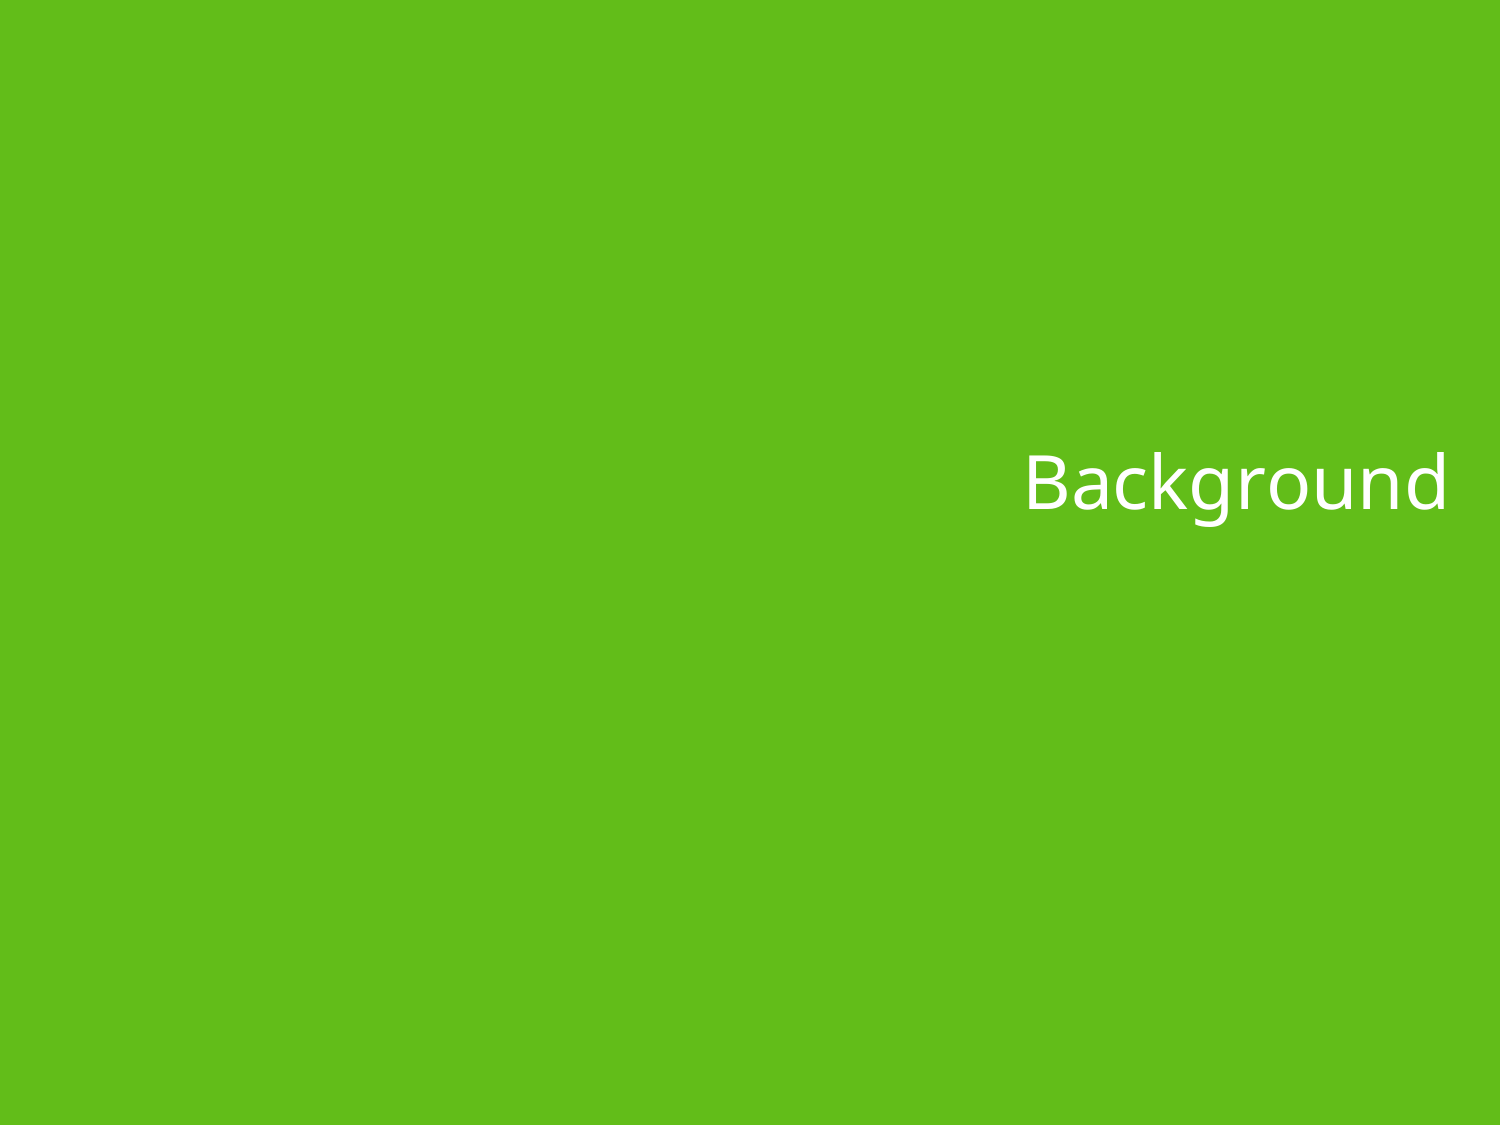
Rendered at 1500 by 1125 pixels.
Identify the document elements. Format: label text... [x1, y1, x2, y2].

title Background [245, 386, 1451, 575]
